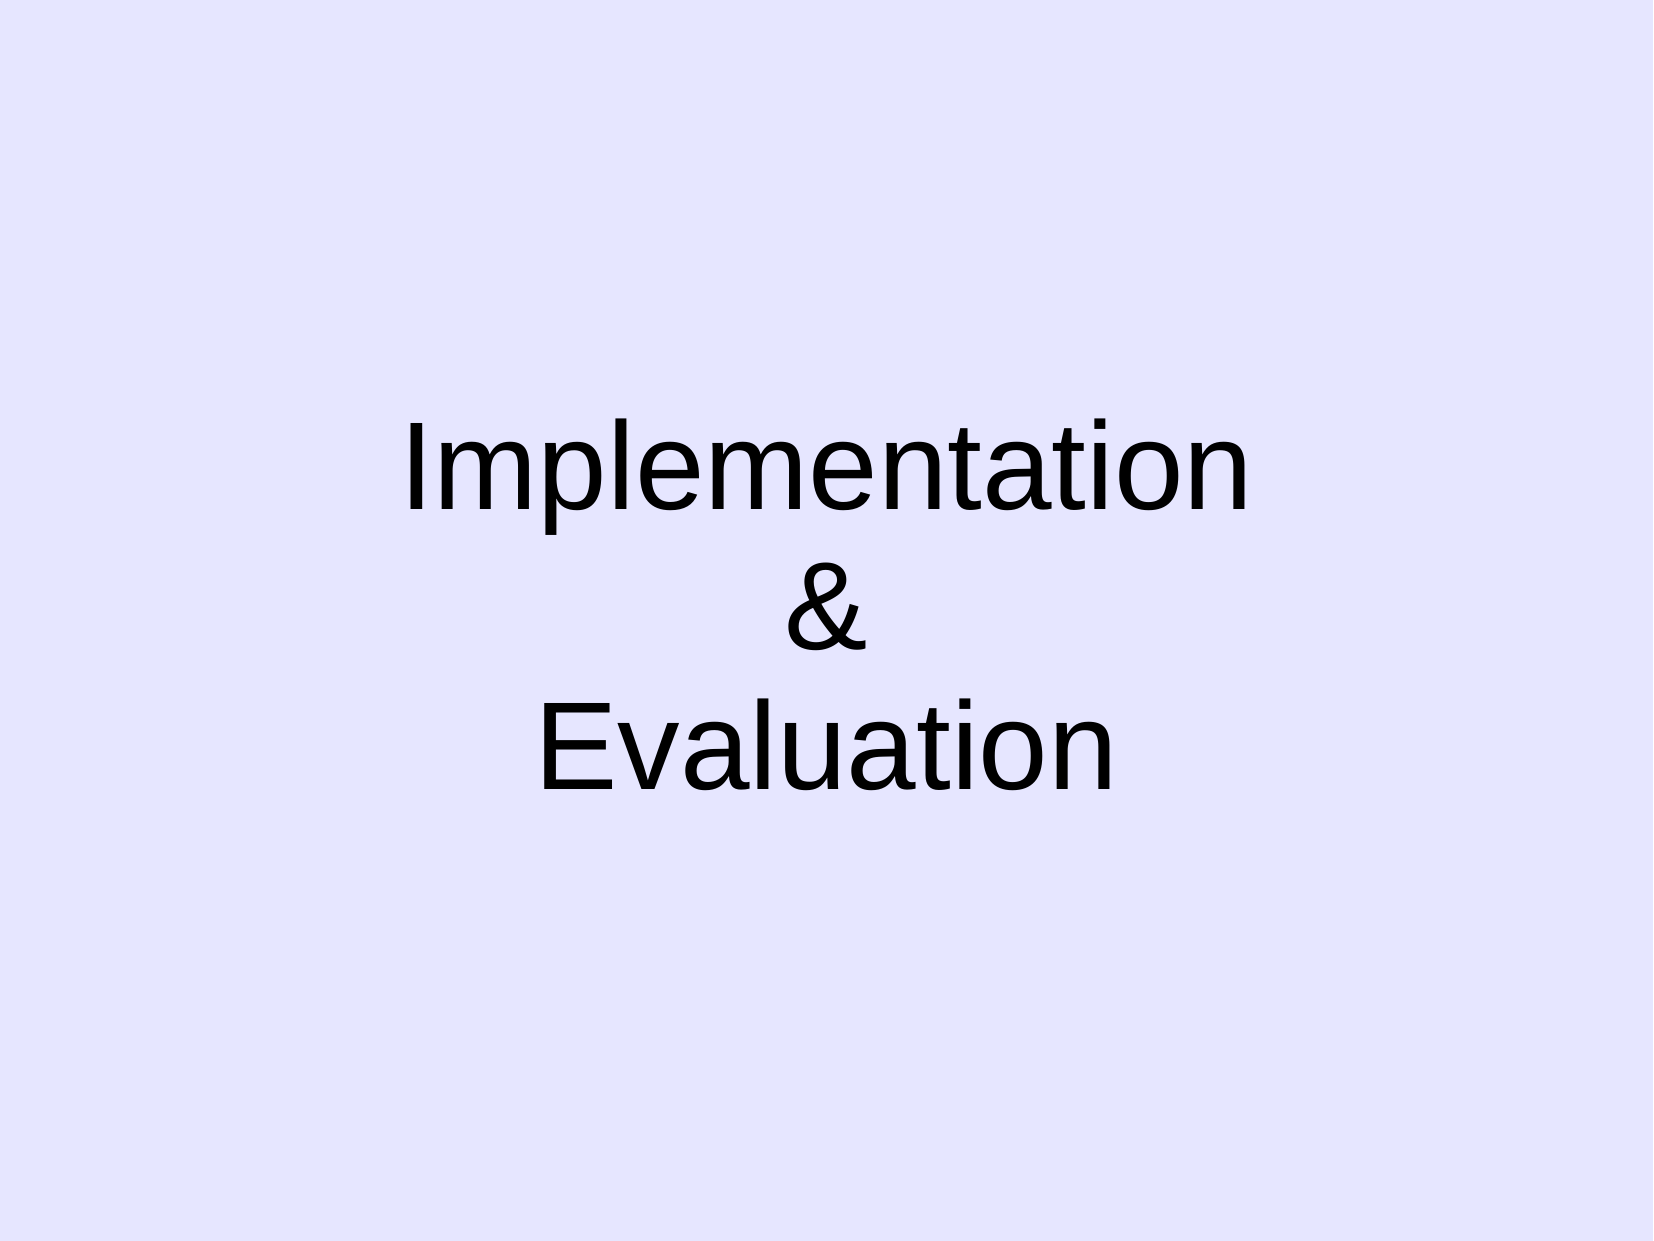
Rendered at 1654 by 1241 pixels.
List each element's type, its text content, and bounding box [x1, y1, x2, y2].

title Implementation & Evaluation [82, 49, 1571, 1163]
